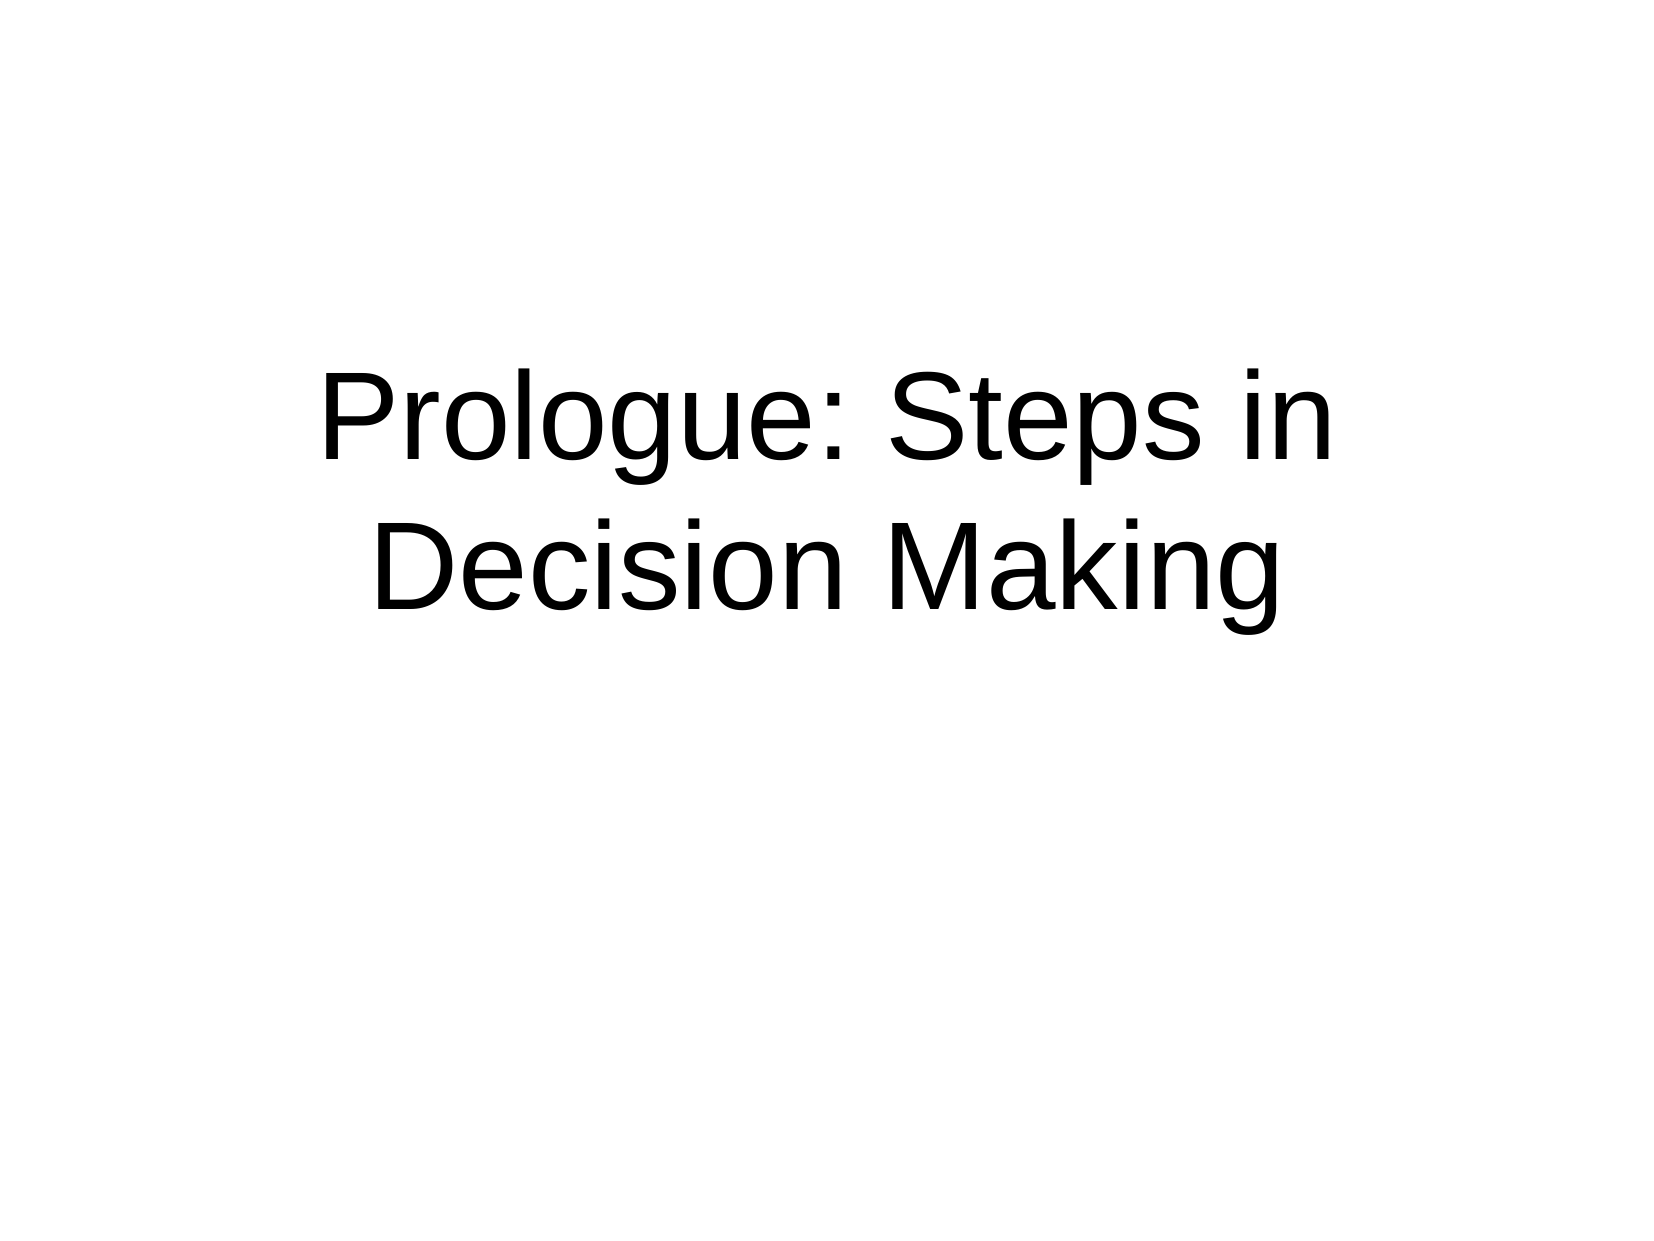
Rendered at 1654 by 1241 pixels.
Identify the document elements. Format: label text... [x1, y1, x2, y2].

title Prologue: Steps in Decision Making [206, 202, 1447, 635]
